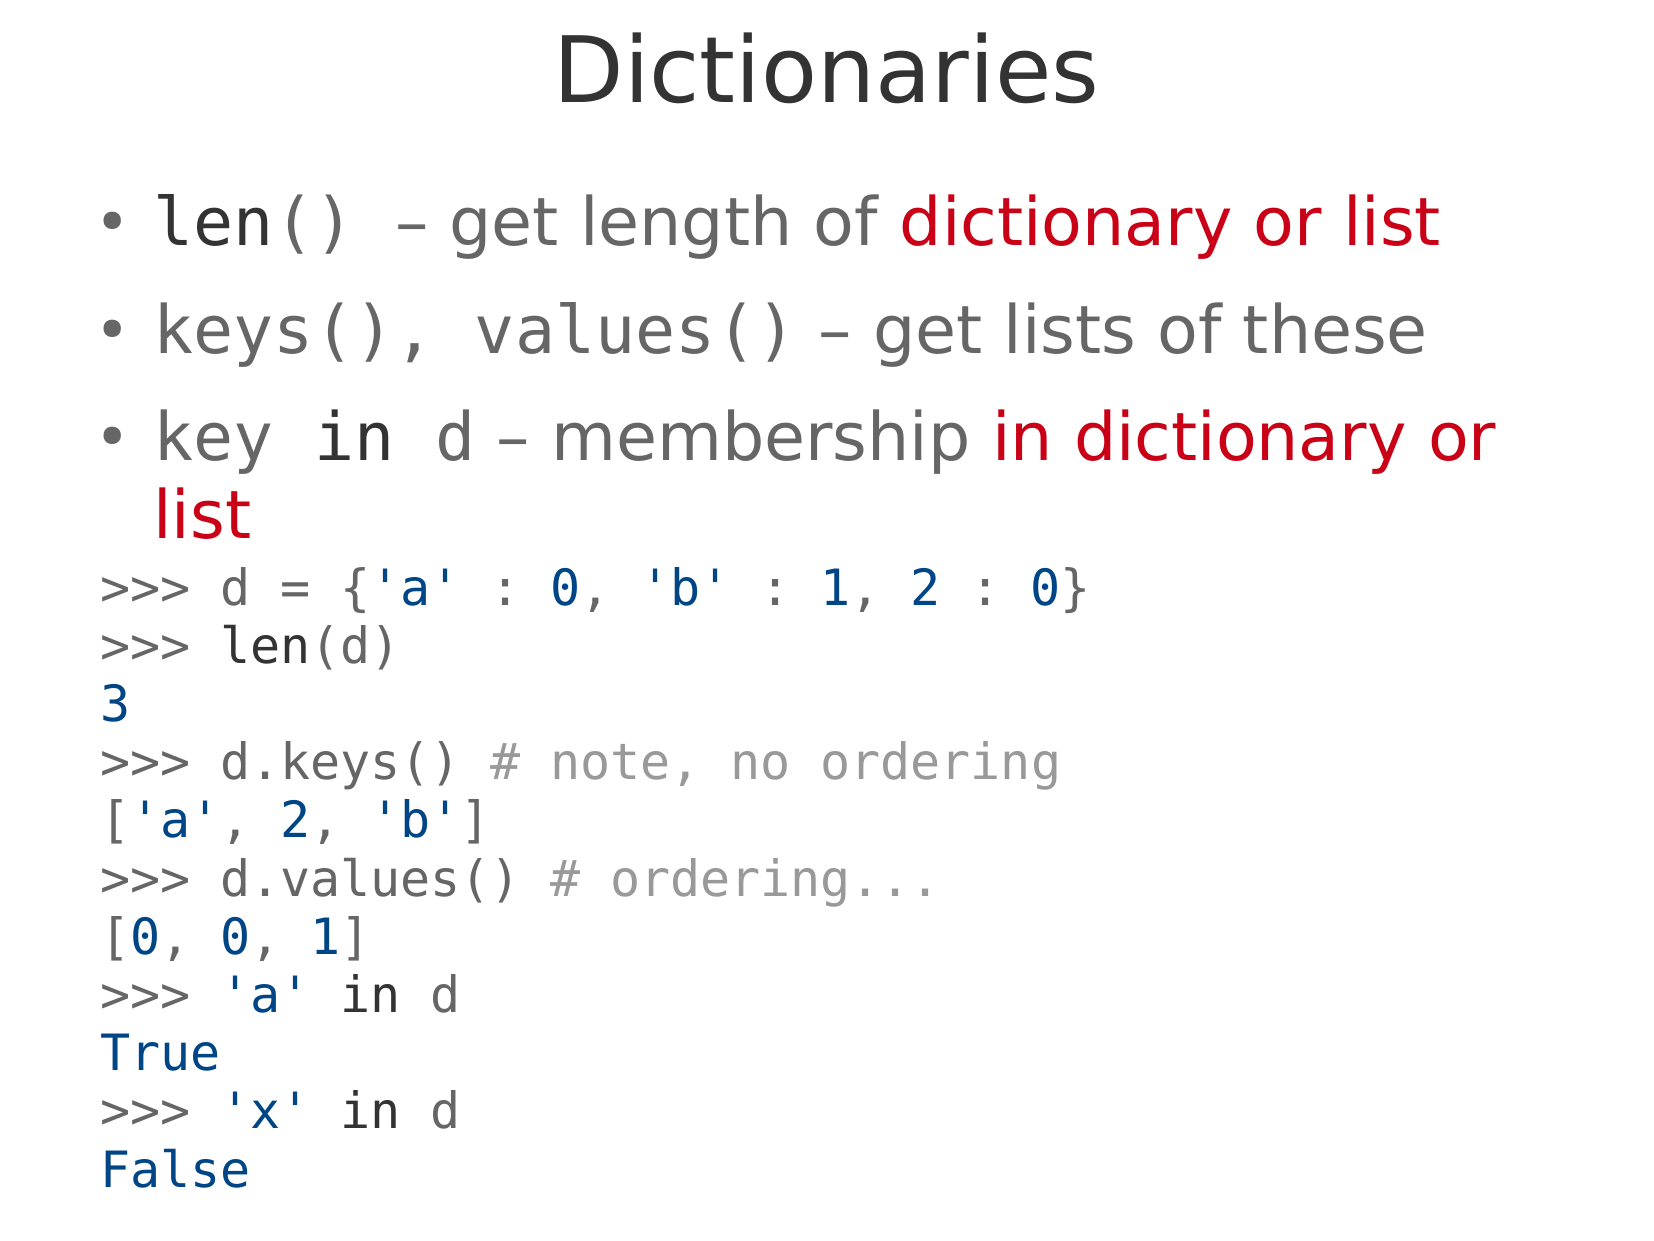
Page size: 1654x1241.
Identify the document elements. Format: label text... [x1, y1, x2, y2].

text_box >>> d = {'a' : 0, 'b' : 1, 2 : 0} >>> len(d) 3 >>> d.keys() # note, no ordering ['a', 2, 'b'] >>> d.values() # ordering... [0, 0, 1] >>> 'a' in d True >>> 'x' in d False [86, 551, 1474, 1241]
title Dictionaries [82, 0, 1571, 167]
list len() – get length of dictionary or list keys(), values() – get lists of these key in d – membership in dictionary or list [82, 183, 1571, 1003]
